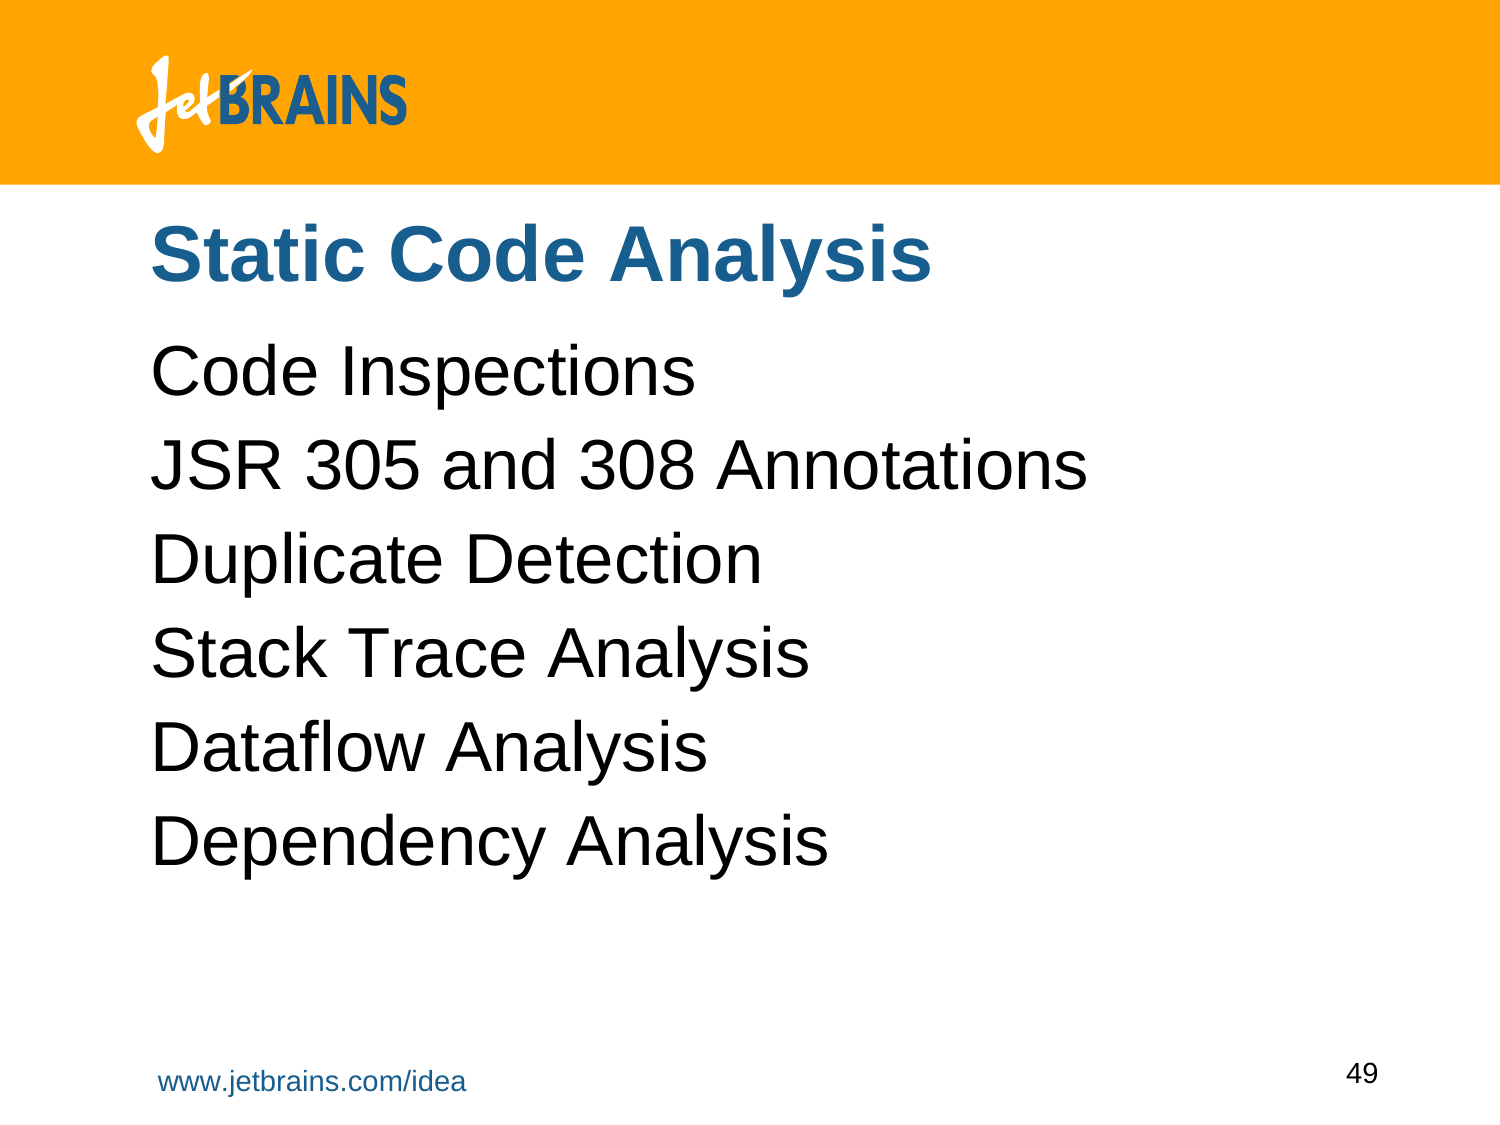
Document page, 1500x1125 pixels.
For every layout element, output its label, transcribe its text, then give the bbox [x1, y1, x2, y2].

list Code Inspections JSR 305 and 308 Annotations Duplicate Detection Stack Trace Analysis Dataflow Analysis Dependency Analysis [135, 326, 1377, 1051]
title Static Code Analysis [135, 194, 1377, 305]
